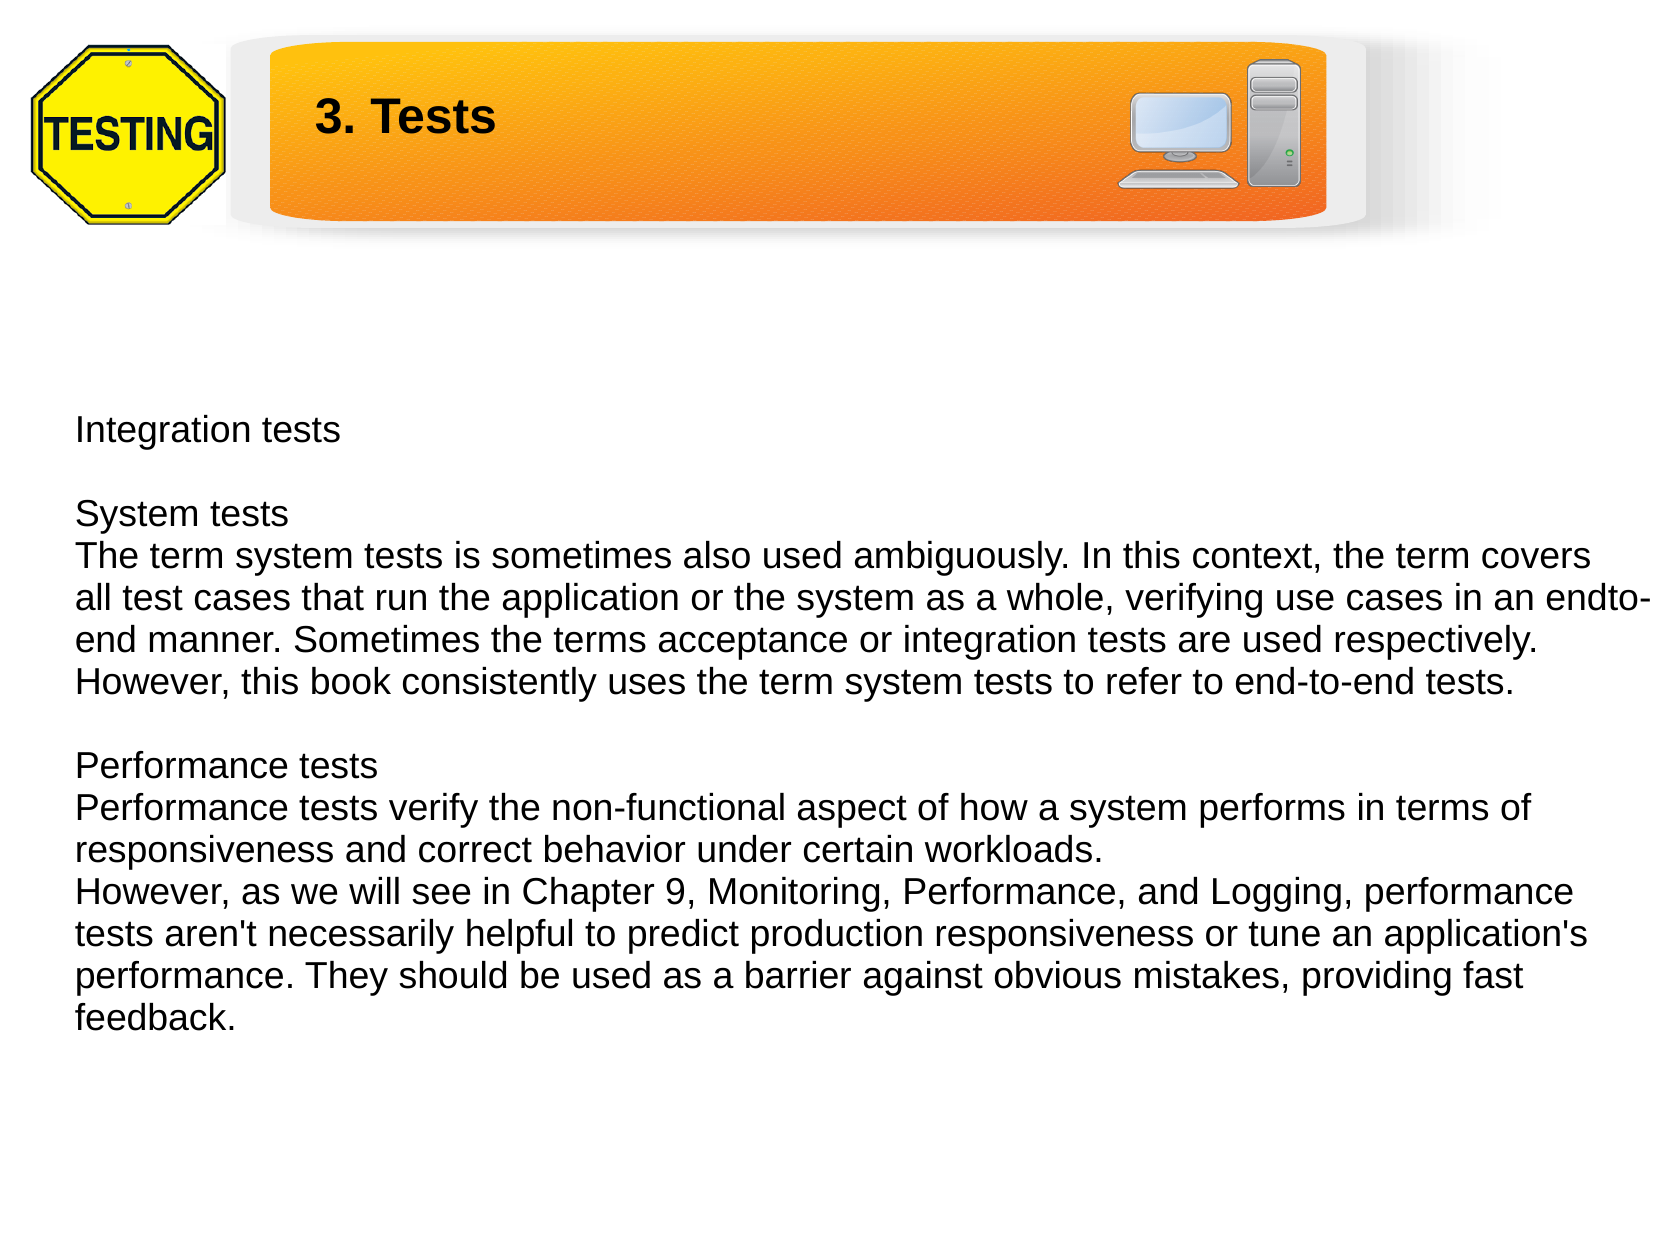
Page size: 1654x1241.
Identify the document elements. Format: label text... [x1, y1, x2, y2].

text_box 3. Tests [300, 81, 1096, 211]
text_box Integration tests System tests The term system tests is sometimes also used ambiguously. In this context, the term covers all test cases that run the application or the system as a whole, verifying use cases in an endto- end manner. Sometimes the terms acceptance or integration tests are used respectively. However, this book consistently uses the term system tests to refer to end-to-end tests. Performance tests Performance tests verify the non-functional aspect of how a system performs in terms of responsiveness and correct behavior under certain workloads. However, as we will see in Chapter 9, Monitoring, Performance, and Logging, performance tests aren't necessarily helpful to predict production responsiveness or tune an application's performance. They should be used as a barrier against obvious mistakes, providing fast feedback. [60, 401, 1654, 1241]
picture [30, 20, 1531, 256]
